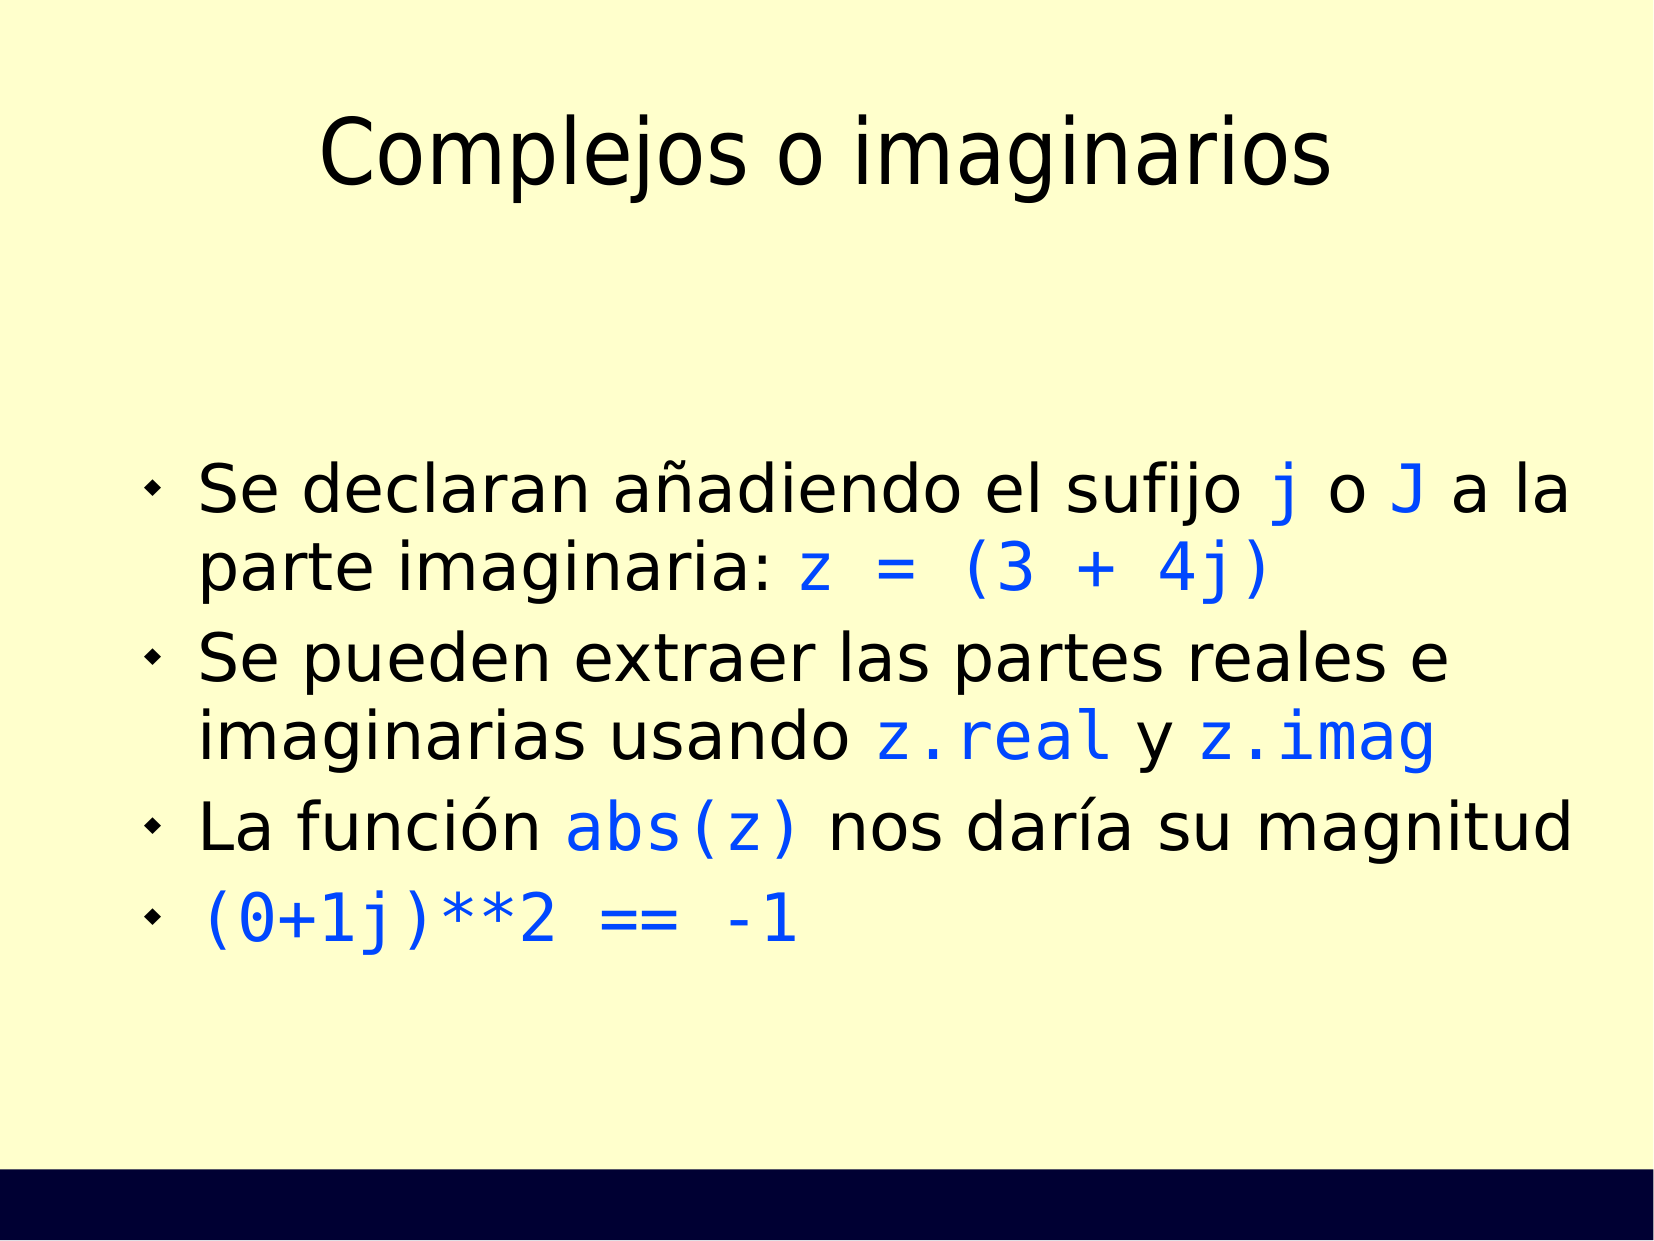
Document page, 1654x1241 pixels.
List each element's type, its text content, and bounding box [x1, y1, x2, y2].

title Complejos o imaginarios [82, 49, 1571, 257]
list Se declaran añadiendo el sufijo j o J a la parte imaginaria: z = (3 + 4j) Se pueden extraer las partes reales e imaginarias usando z.real y z.imag La función abs(z) nos daría su magnitud (0+1j)**2 == -1 [126, 344, 1582, 1064]
